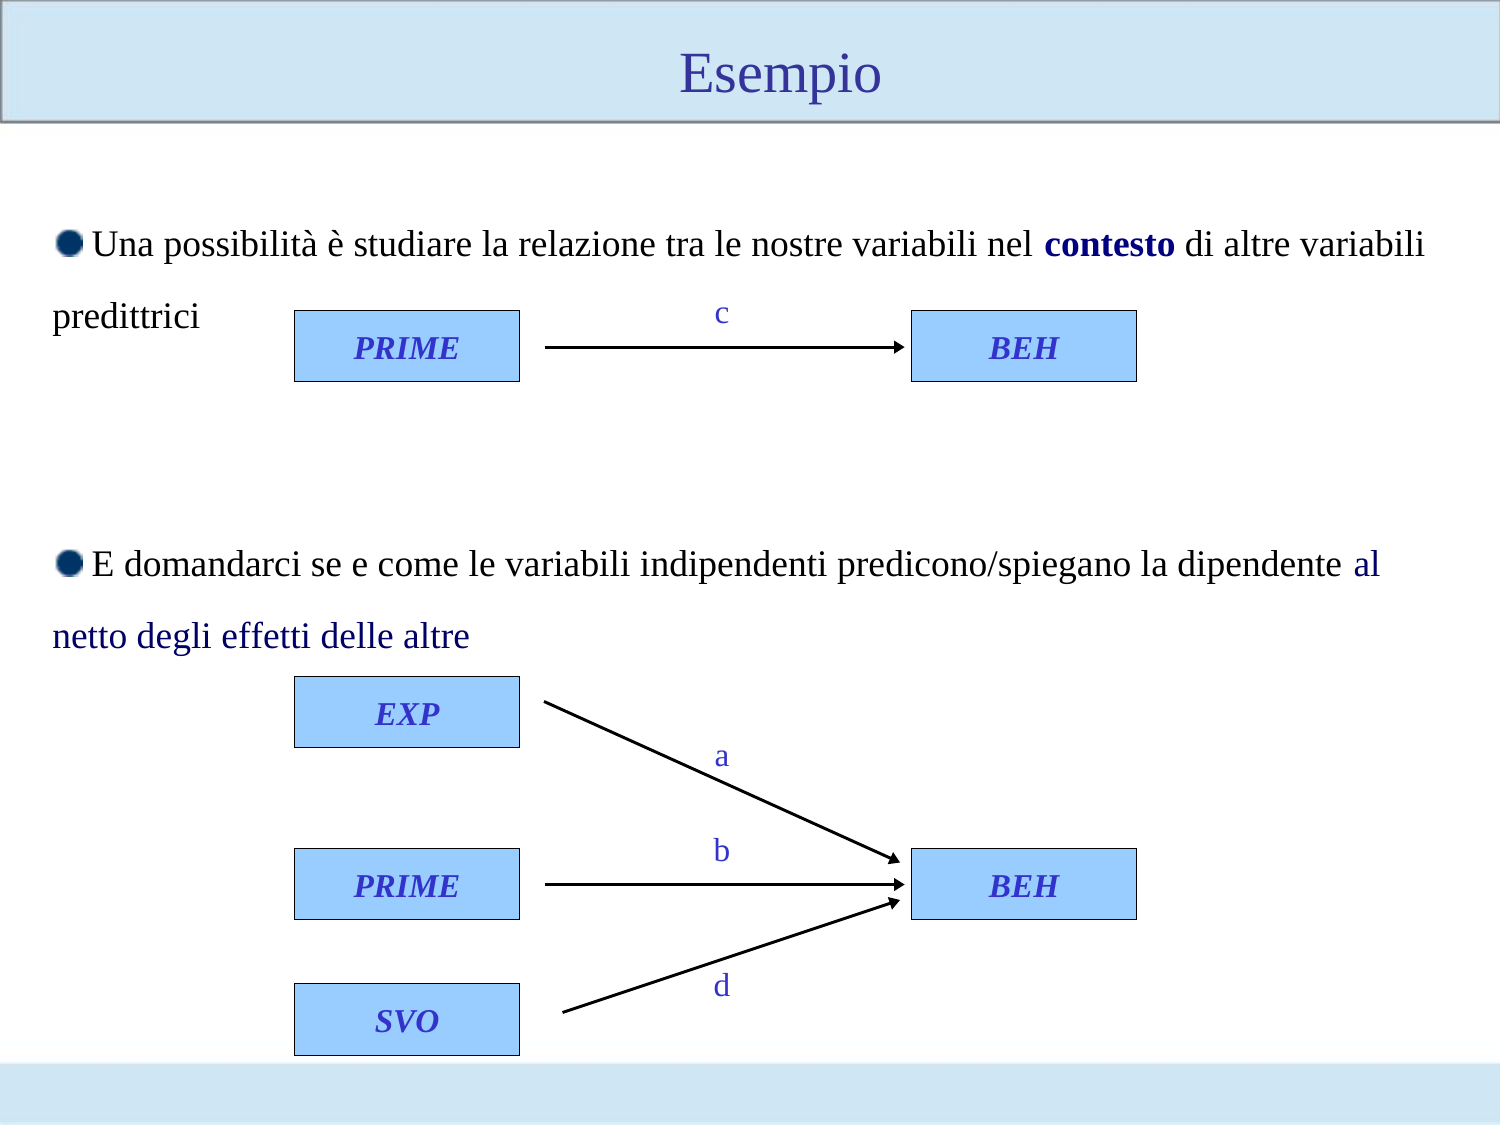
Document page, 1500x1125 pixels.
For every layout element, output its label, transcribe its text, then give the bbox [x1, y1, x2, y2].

text_box b [625, 833, 819, 928]
text_box Una possibilità è studiare la relazione tra le nostre variabili nel contesto di altre variabili predittrici E domandarci se e come le variabili indipendenti predicono/spiegano la dipendente al netto degli effetti delle altre [37, 184, 1463, 789]
title Esempio [249, 21, 1313, 117]
text_box PRIME [294, 848, 520, 920]
text_box a [625, 725, 819, 833]
picture [0, 0, 1500, 1125]
text_box c [625, 282, 819, 390]
text_box BEH [911, 848, 1137, 920]
text_box EXP [294, 676, 520, 748]
text_box BEH [911, 310, 1137, 382]
text_box SVO [294, 983, 520, 1056]
text_box PRIME [294, 310, 520, 382]
text_box d [625, 956, 819, 1063]
